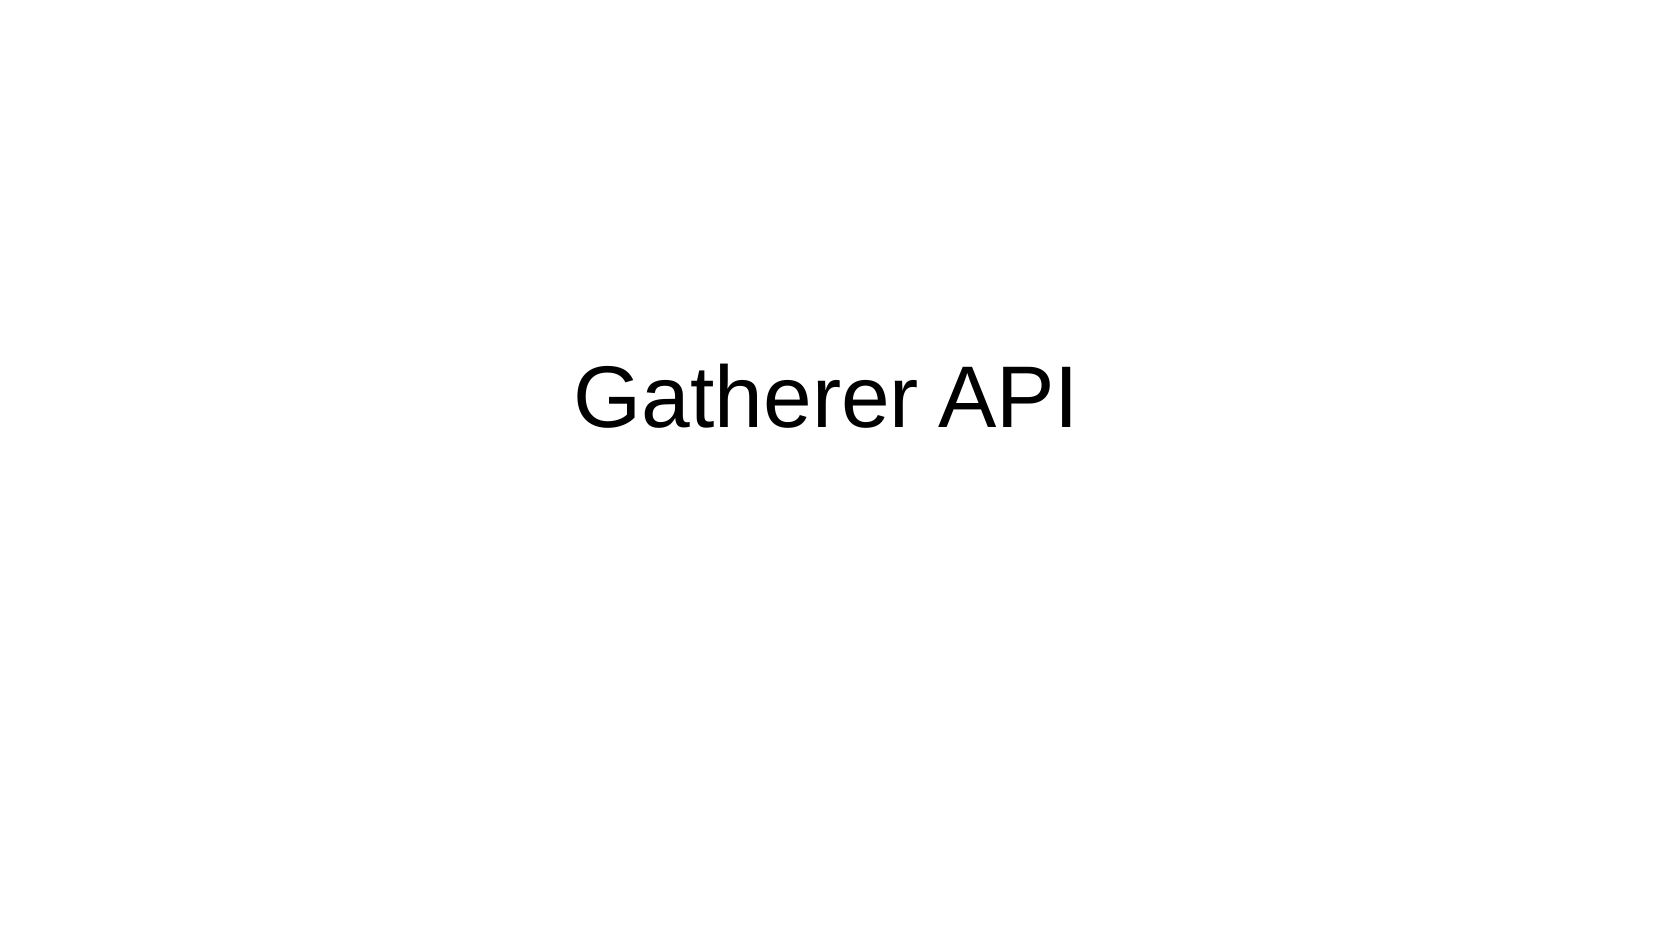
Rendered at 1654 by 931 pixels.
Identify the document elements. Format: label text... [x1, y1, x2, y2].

subtitle Gatherer API [82, 37, 1571, 757]
